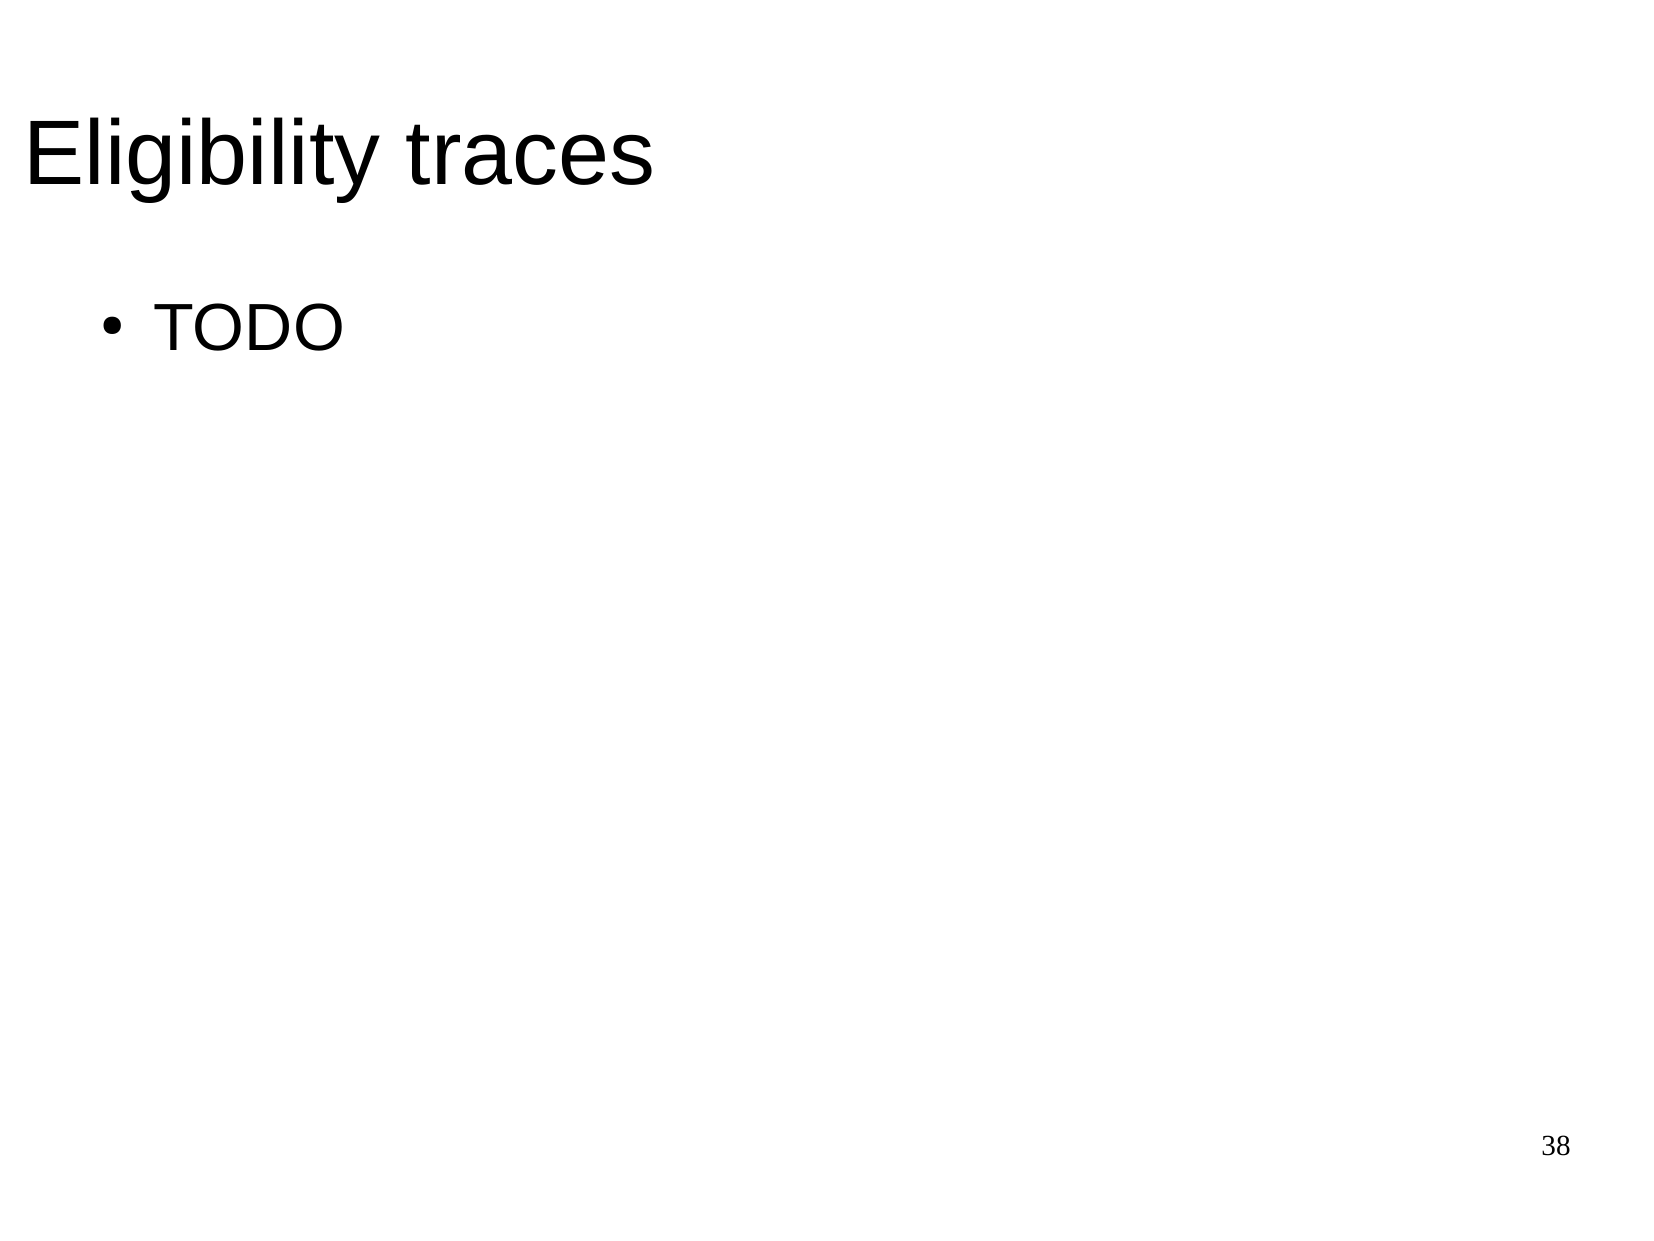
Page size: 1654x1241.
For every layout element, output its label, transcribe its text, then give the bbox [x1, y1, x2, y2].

list TODO [82, 290, 1571, 1010]
title Eligibility traces [23, 49, 1512, 257]
